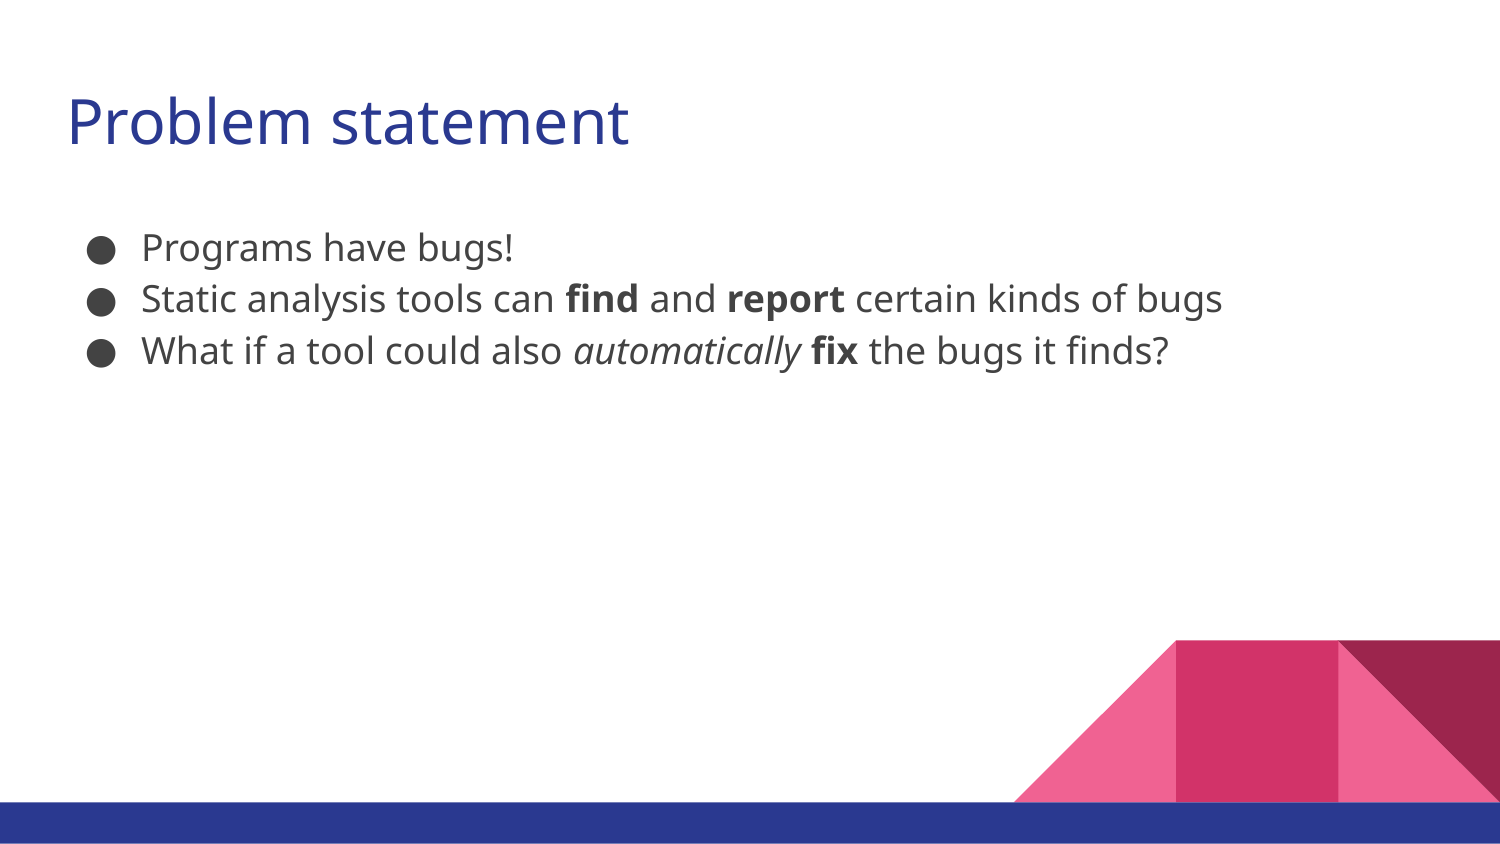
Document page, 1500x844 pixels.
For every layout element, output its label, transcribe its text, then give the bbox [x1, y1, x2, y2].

title Problem statement [51, 67, 1449, 167]
list Programs have bugs! Static analysis tools can find and report certain kinds of bugs What if a tool could also automatically fix the bugs it finds? [51, 201, 1449, 750]
